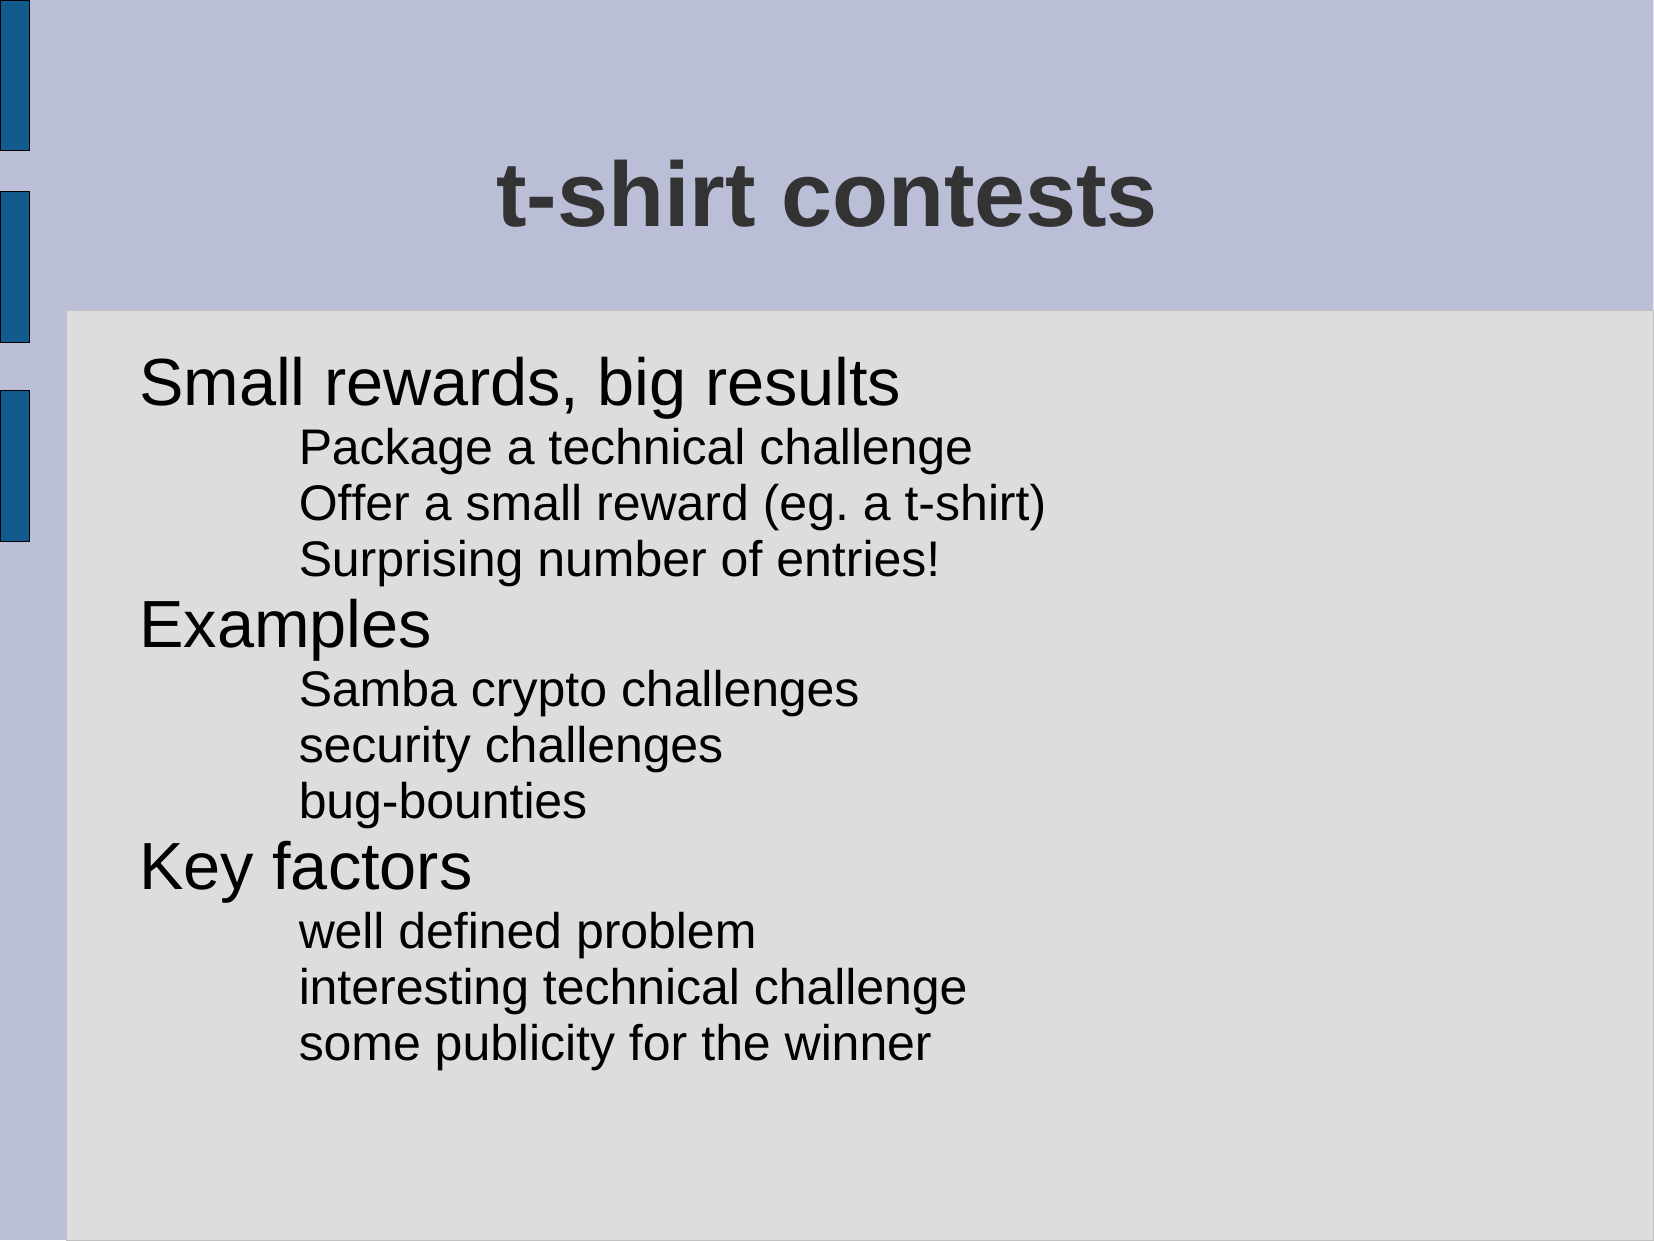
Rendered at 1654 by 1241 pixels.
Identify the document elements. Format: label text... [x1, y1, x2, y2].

list Small rewards, big results Package a technical challenge Offer a small reward (eg. a t-shirt) Surprising number of entries! Examples Samba crypto challenges security challenges bug-bounties Key factors well defined problem interesting technical challenge some publicity for the winner [121, 344, 1534, 1112]
title t-shirt contests [121, 98, 1534, 291]
